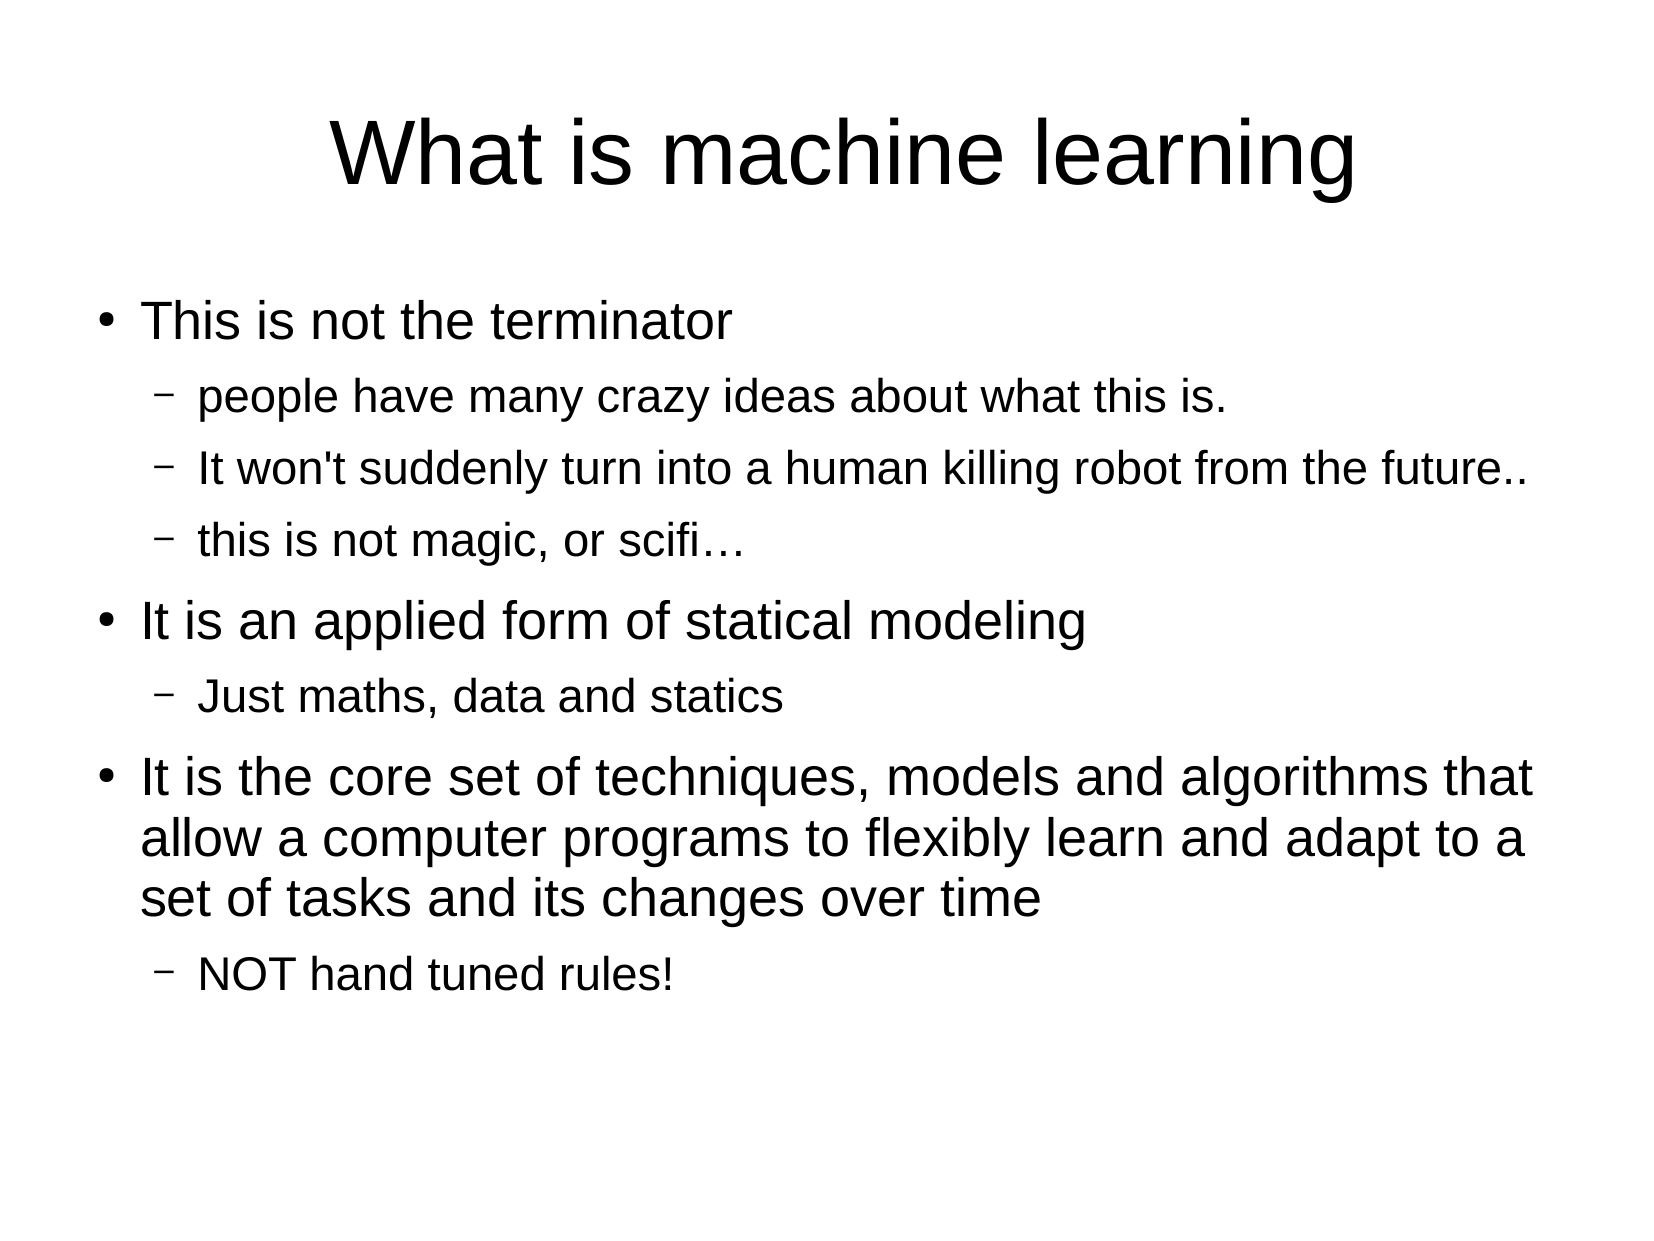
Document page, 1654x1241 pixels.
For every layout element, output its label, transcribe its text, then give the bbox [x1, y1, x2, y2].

list This is not the terminator people have many crazy ideas about what this is. It won't suddenly turn into a human killing robot from the future.. this is not magic, or scifi… It is an applied form of statical modeling Just maths, data and statics It is the core set of techniques, models and algorithms that allow a computer programs to flexibly learn and adapt to a set of tasks and its changes over time NOT hand tuned rules! [82, 290, 1571, 1010]
title What is machine learning [82, 49, 1571, 257]
